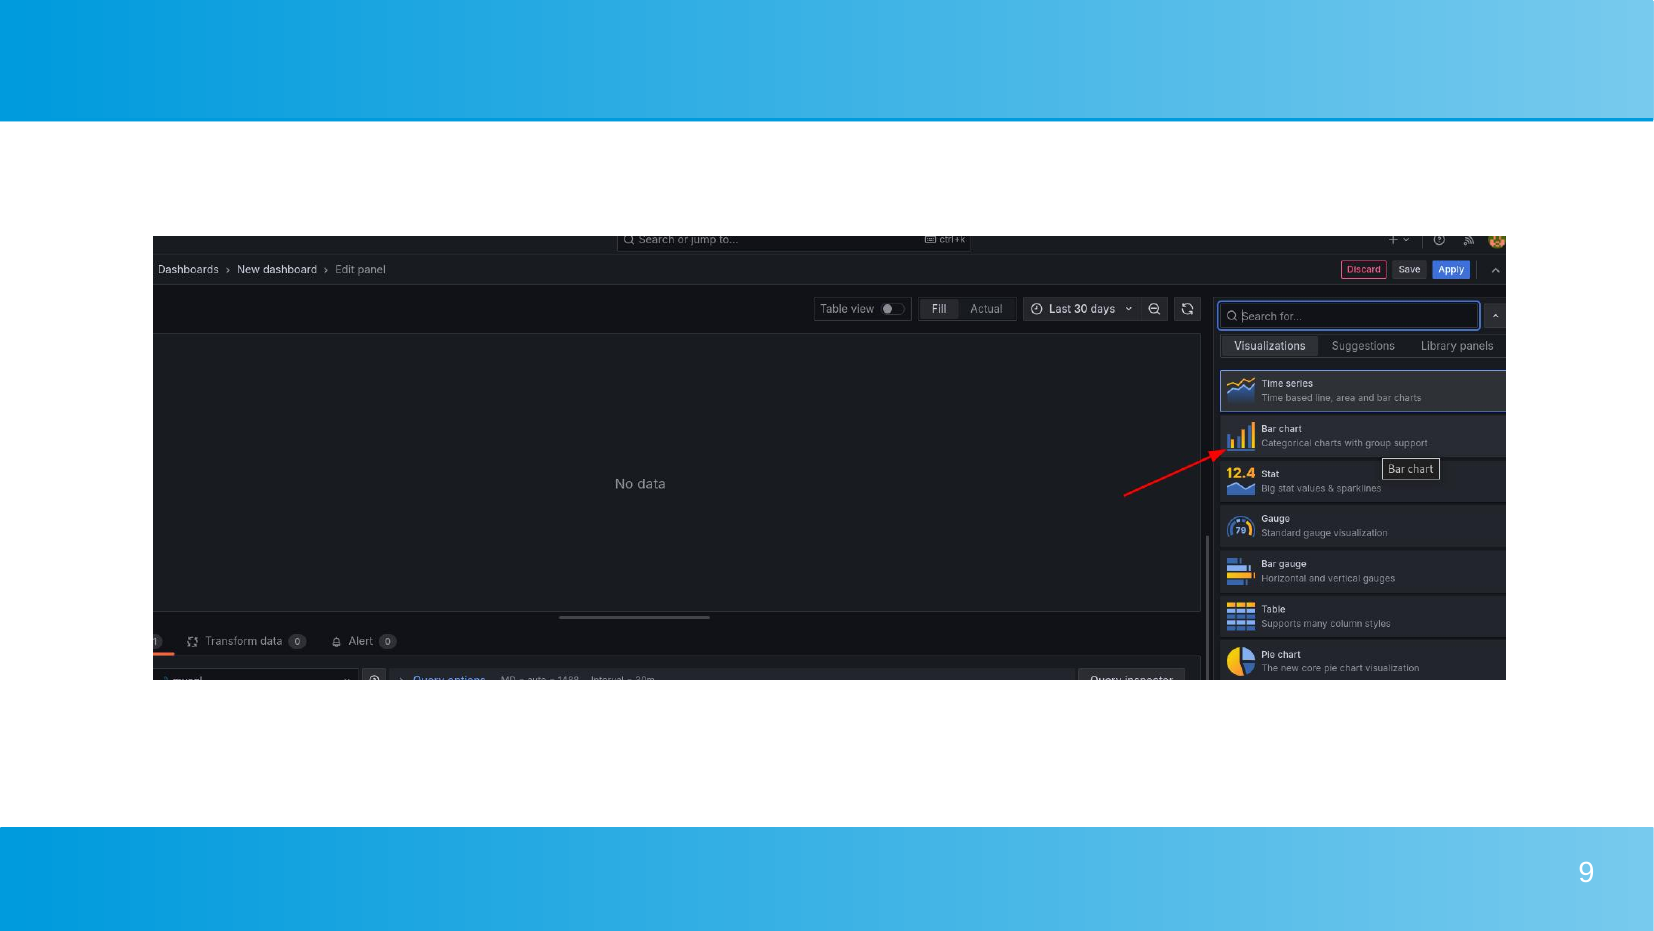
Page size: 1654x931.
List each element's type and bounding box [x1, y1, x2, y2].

picture [153, 236, 1506, 680]
